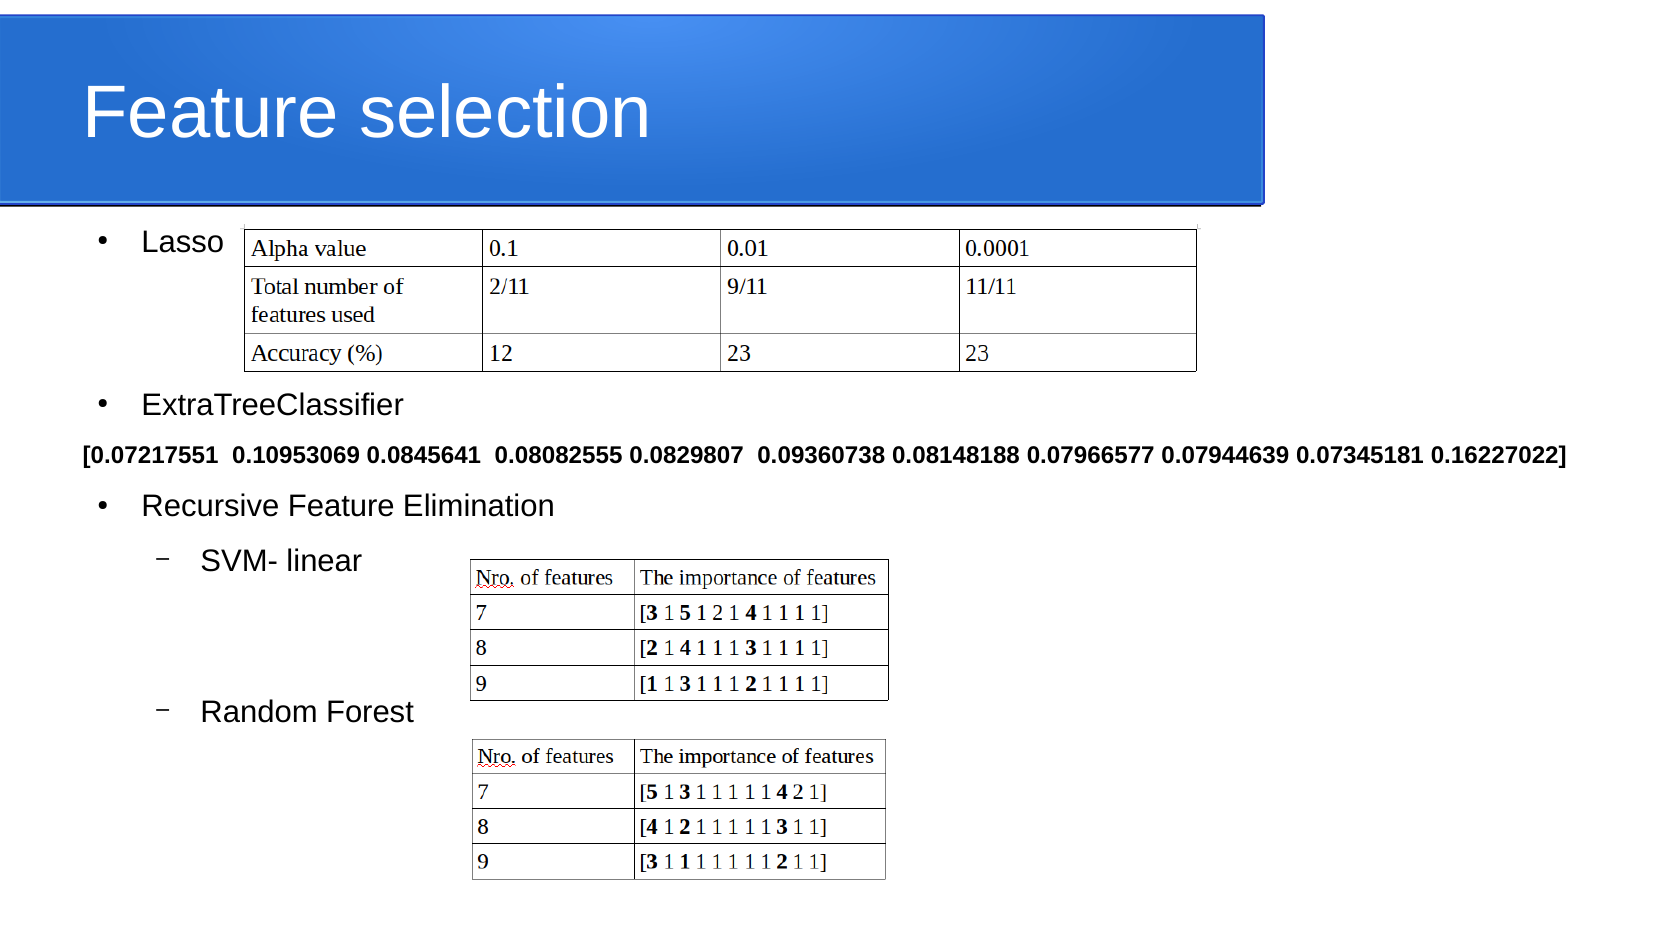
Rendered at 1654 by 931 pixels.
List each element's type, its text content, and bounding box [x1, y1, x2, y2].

picture [240, 224, 1201, 376]
title Feature selection [82, 35, 1235, 189]
picture [467, 734, 891, 886]
list Lasso ExtraTreeClassifier [0.07217551 0.10953069 0.0845641 0.08082555 0.0829807 0.09360738 0.08148188 0.07966577 0.07944639 0.07345181 0.16227022] Recursive Feature Elimination SVM- linear Random Forest [82, 224, 1571, 764]
picture [465, 554, 891, 706]
